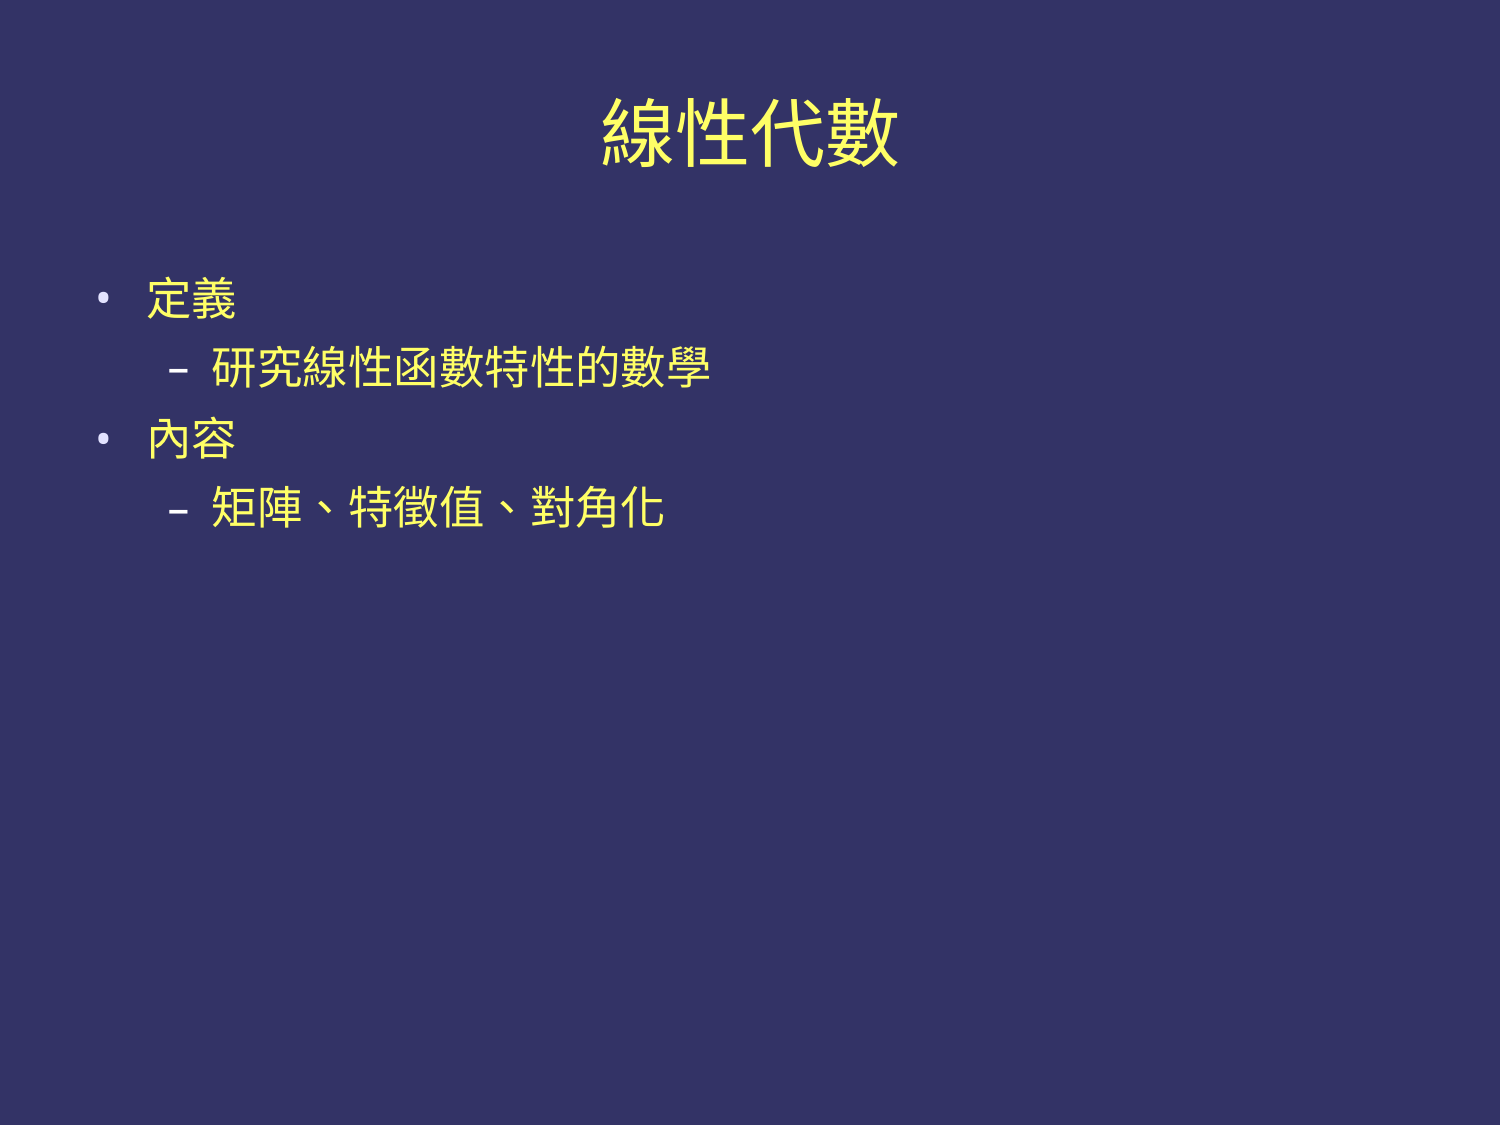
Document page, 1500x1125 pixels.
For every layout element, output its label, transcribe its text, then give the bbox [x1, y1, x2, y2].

list 定義 研究線性函數特性的數學 內容 矩陣、特徵值、對角化 [75, 262, 1426, 1001]
title 線性代數 [75, 37, 1426, 225]
